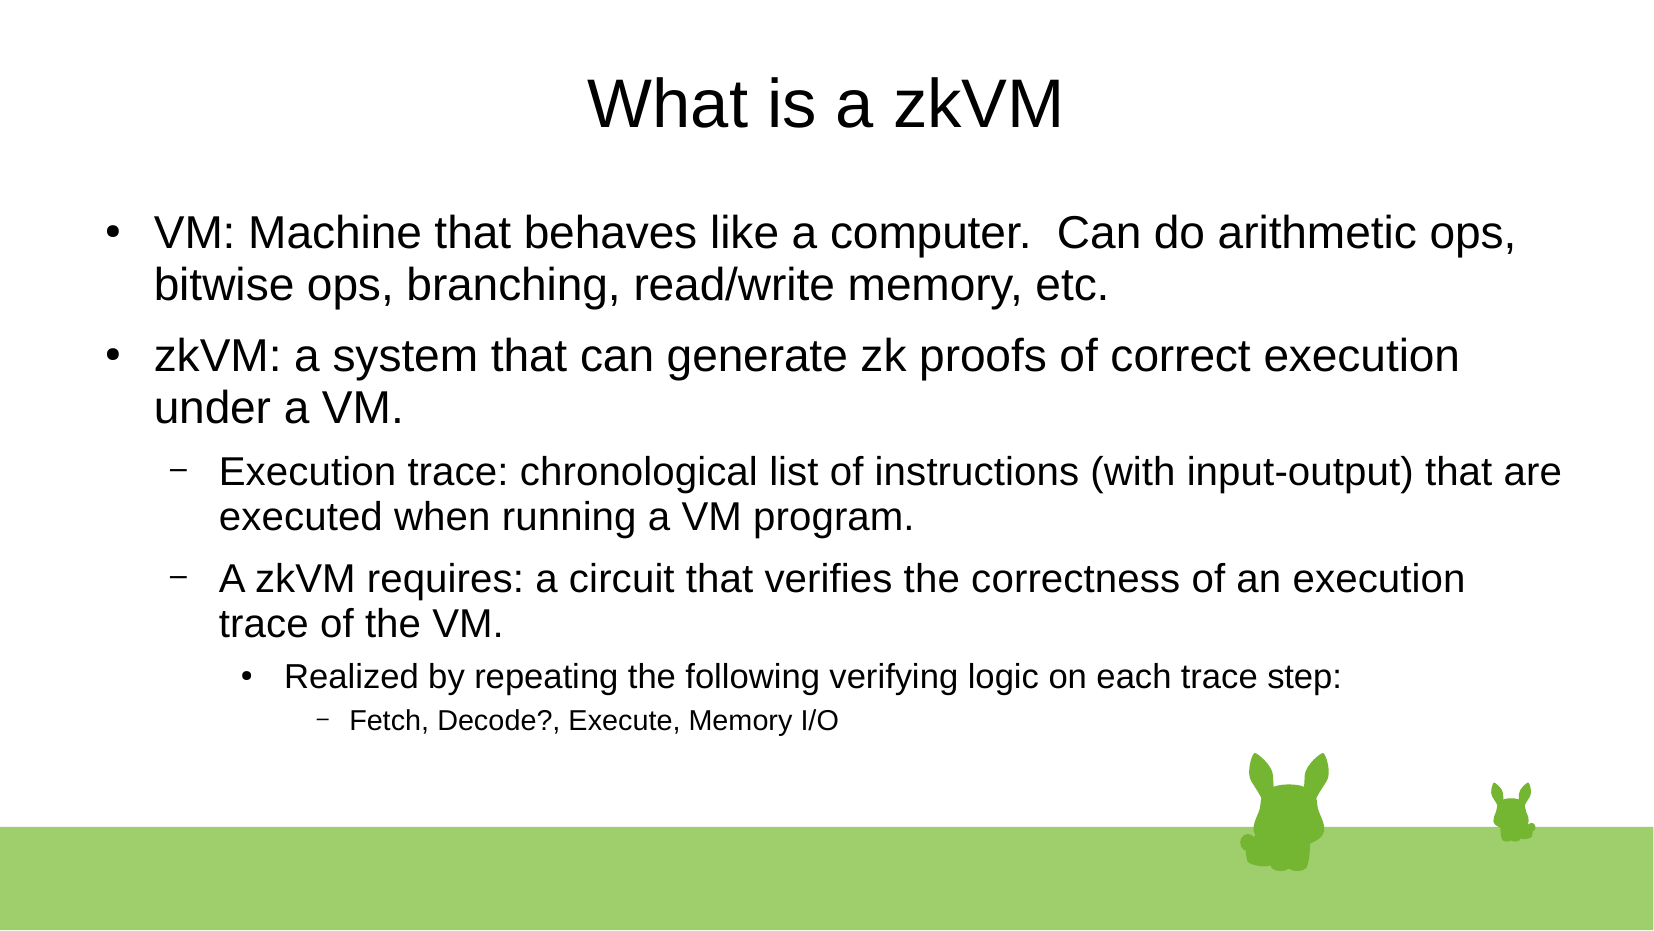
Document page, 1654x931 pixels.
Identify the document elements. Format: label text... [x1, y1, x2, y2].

title What is a zkVM [88, 29, 1565, 178]
list VM: Machine that behaves like a computer. Can do arithmetic ops, bitwise ops, branching, read/write memory, etc. zkVM: a system that can generate zk proofs of correct execution under a VM. Execution trace: chronological list of instructions (with input-output) that are executed when running a VM program. A zkVM requires: a circuit that verifies the correctness of an execution trace of the VM. Realized by repeating the following verifying logic on each trace step: Fetch, Decode?, Execute, Memory I/O [88, 206, 1565, 739]
